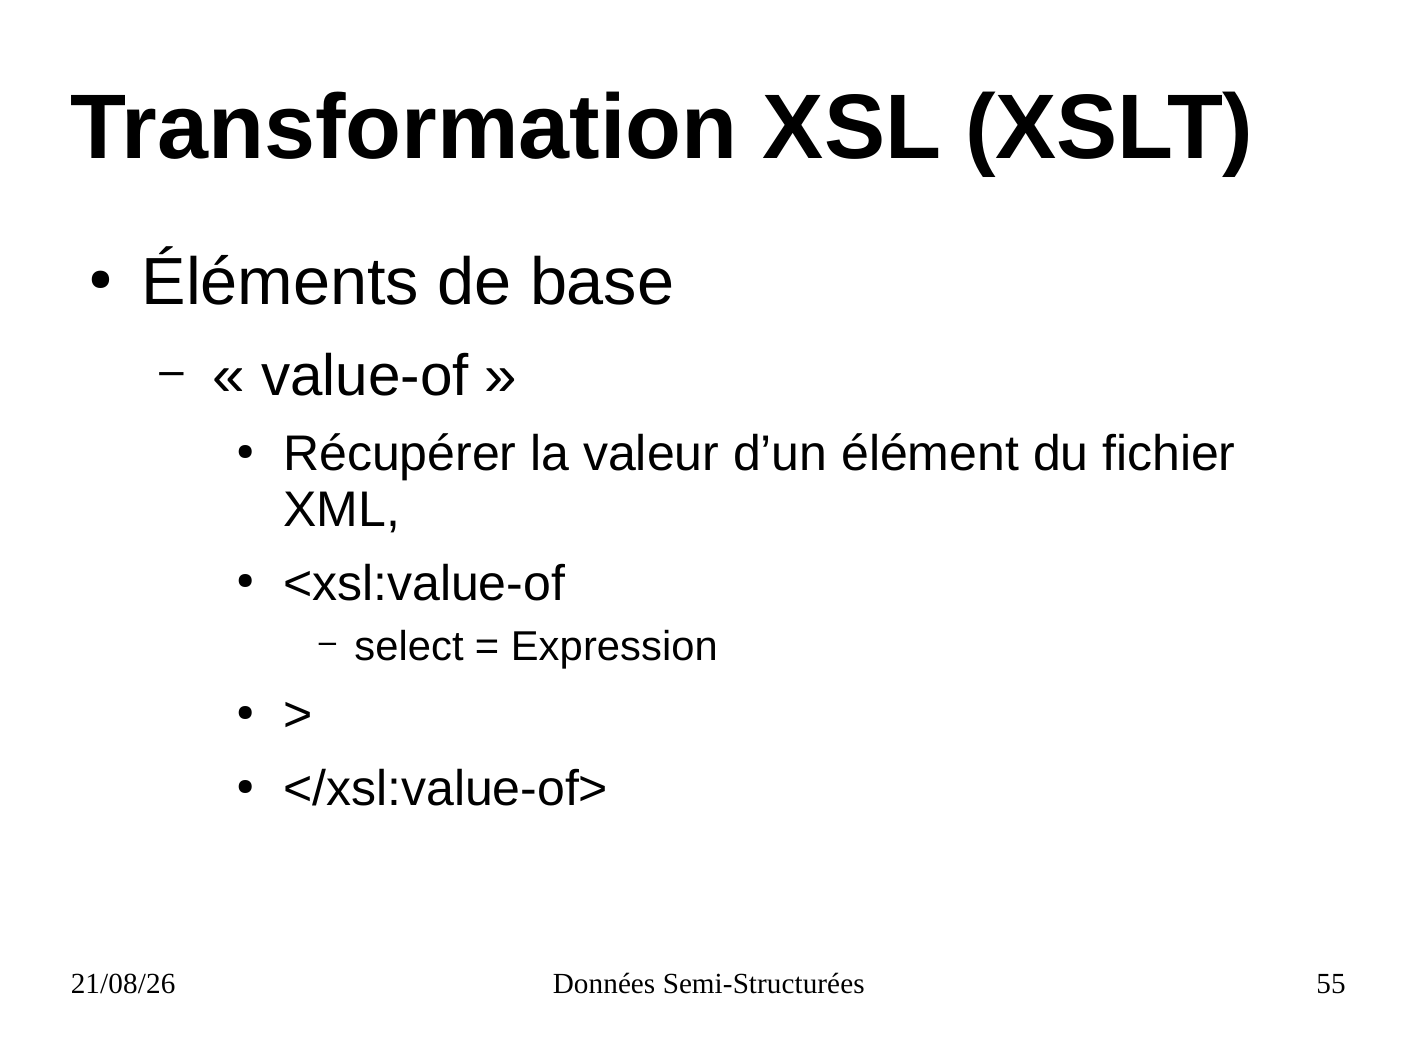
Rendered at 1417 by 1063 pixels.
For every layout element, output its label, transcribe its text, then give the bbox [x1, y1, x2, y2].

list Éléments de base « value-of » Récupérer la valeur d’un élément du fichier XML, <xsl:value-of select = Expression > </xsl:value-of> [70, 244, 1346, 925]
title Transformation XSL (XSLT) [70, 42, 1346, 212]
